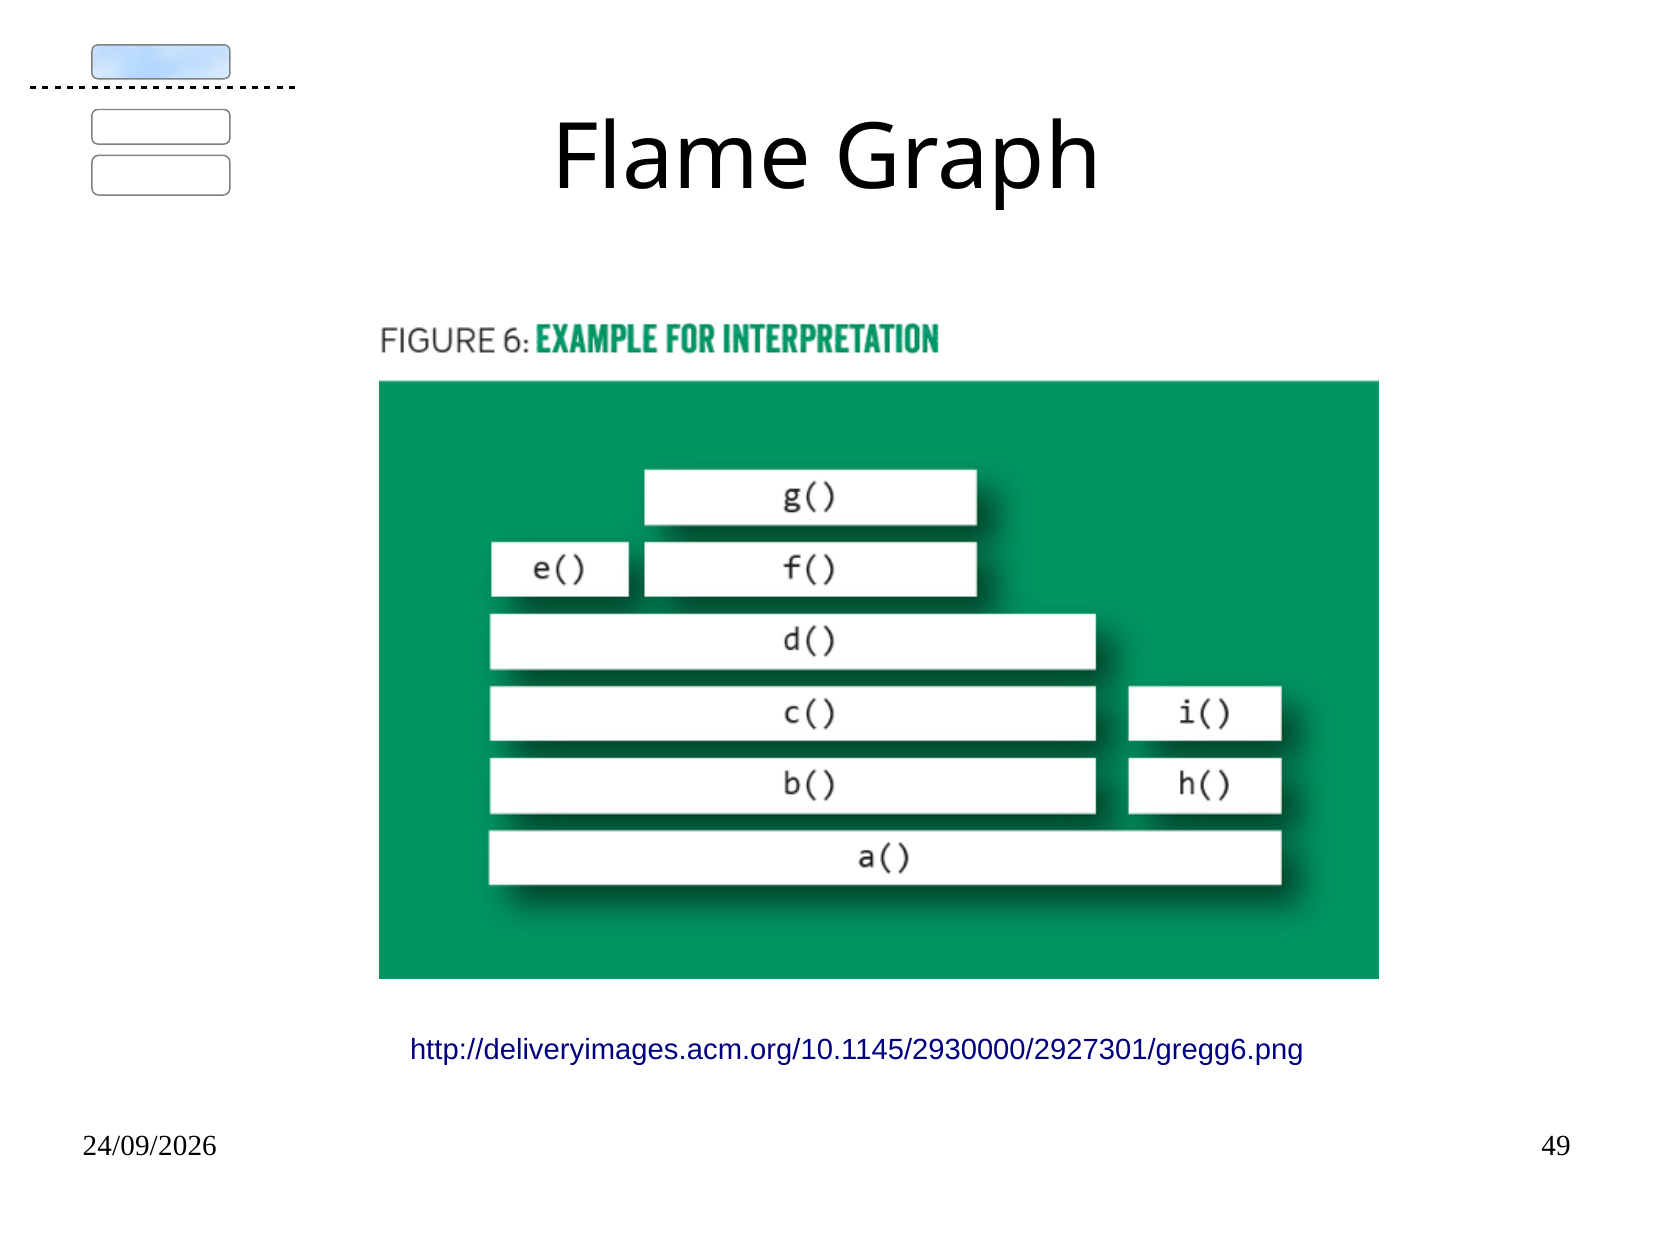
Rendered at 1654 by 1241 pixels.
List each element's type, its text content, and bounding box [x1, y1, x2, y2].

text_box http://deliveryimages.acm.org/10.1145/2930000/2927301/gregg6.png [395, 1025, 1391, 1083]
picture [379, 323, 1379, 979]
title Flame Graph [82, 49, 1571, 257]
text_box [91, 44, 230, 79]
